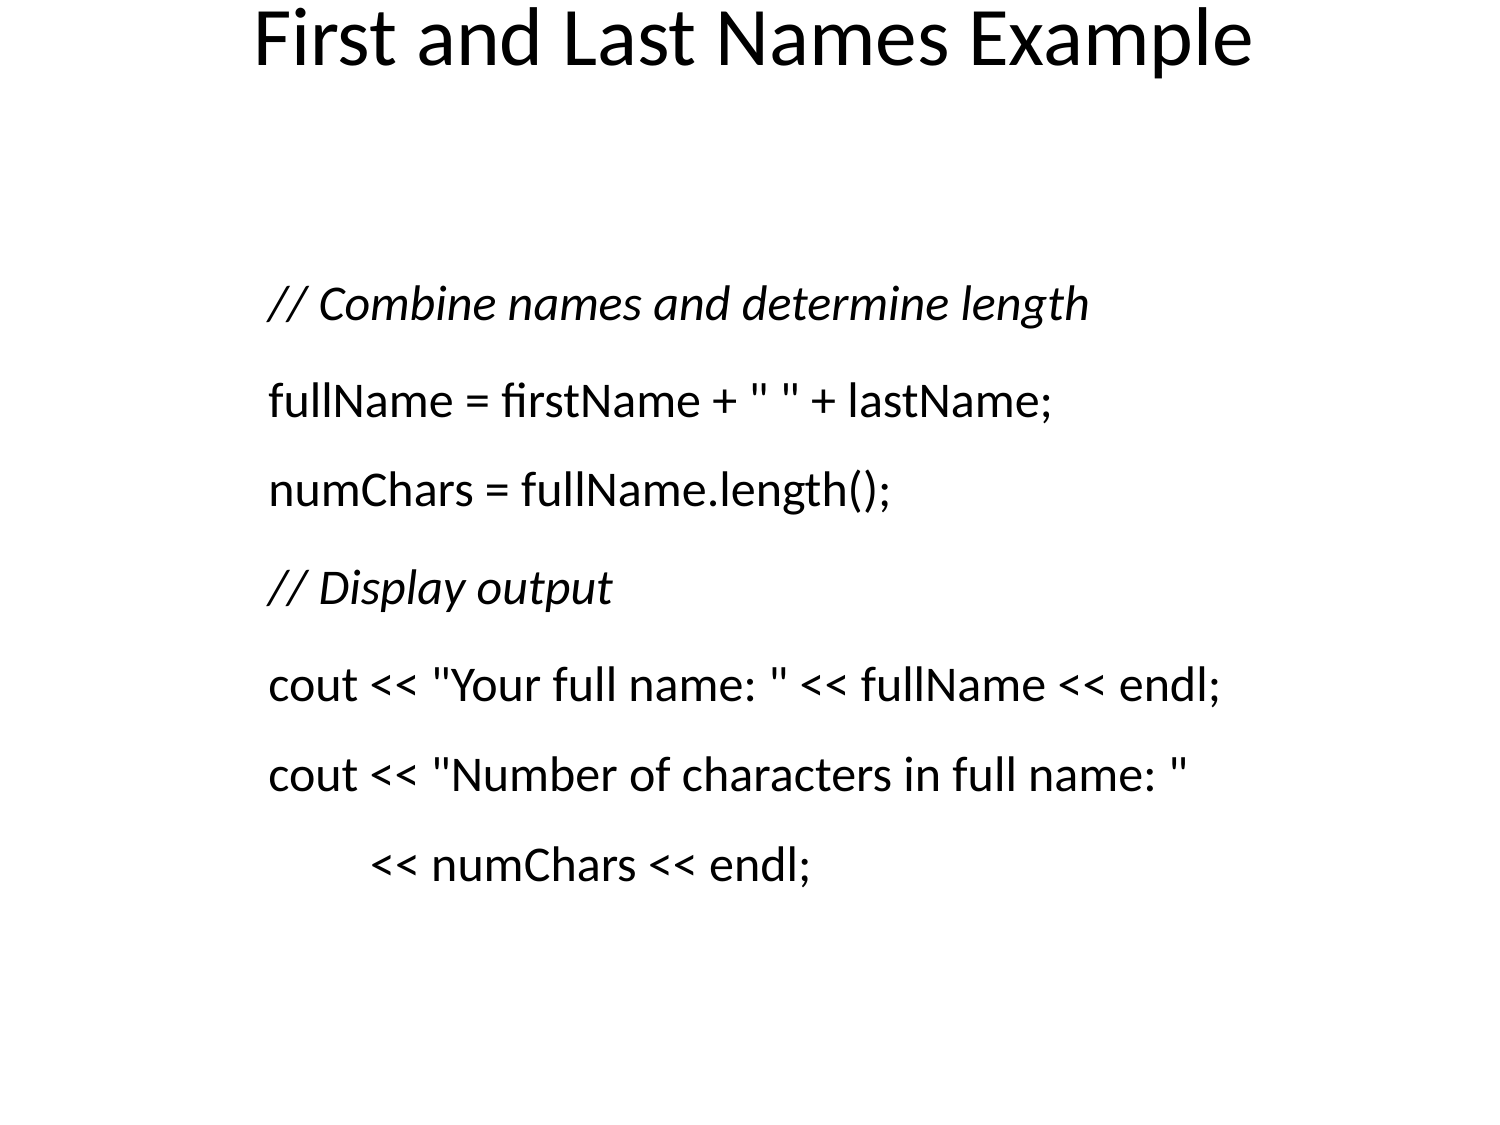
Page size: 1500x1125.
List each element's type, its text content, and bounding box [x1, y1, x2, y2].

title First and Last Names Example [79, 0, 1430, 163]
list // Combine names and determine length fullName = firstName + " " + lastName; numChars = fullName.length(); // Display output cout << "Your full name: " << fullName << endl; cout << "Number of characters in full name: " << numChars << endl; [75, 262, 1425, 1100]
